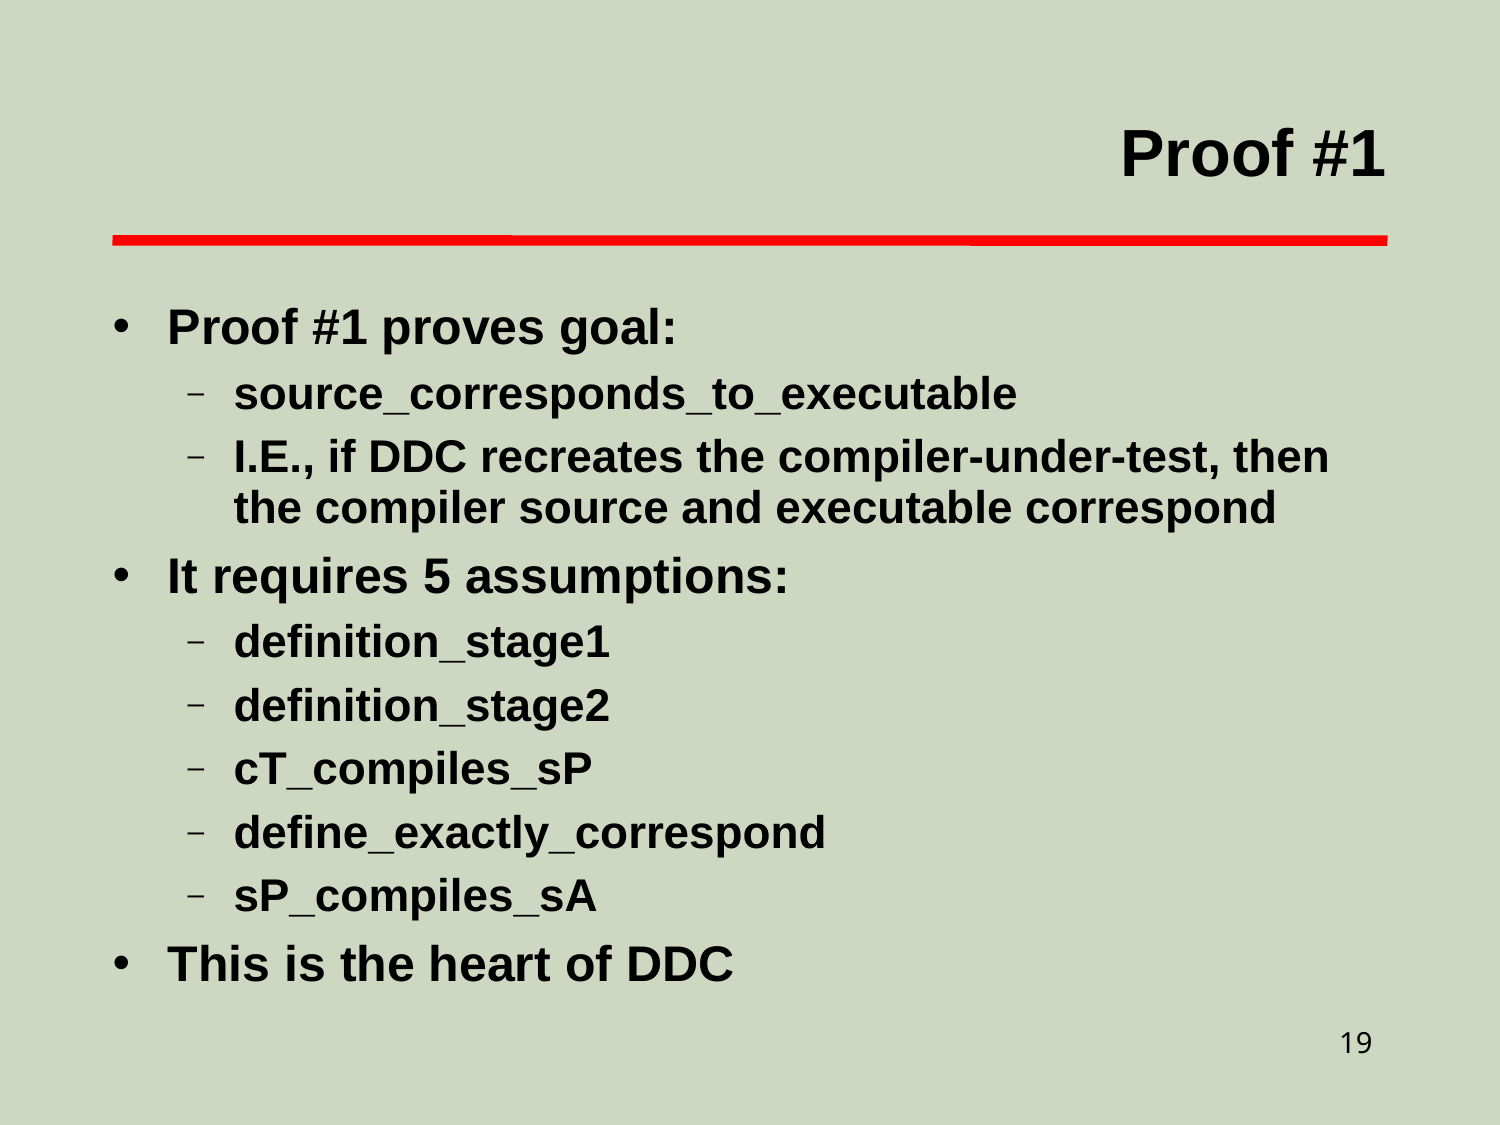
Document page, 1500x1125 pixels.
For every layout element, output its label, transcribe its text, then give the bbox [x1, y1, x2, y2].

title Proof #1 [124, 93, 1387, 216]
list Proof #1 proves goal: source_corresponds_to_executable I.E., if DDC recreates the compiler-under-test, then the compiler source and executable correspond It requires 5 assumptions: definition_stage1 definition_stage2 cT_compiles_sP define_exactly_correspond sP_compiles_sA This is the heart of DDC [112, 299, 1387, 1088]
